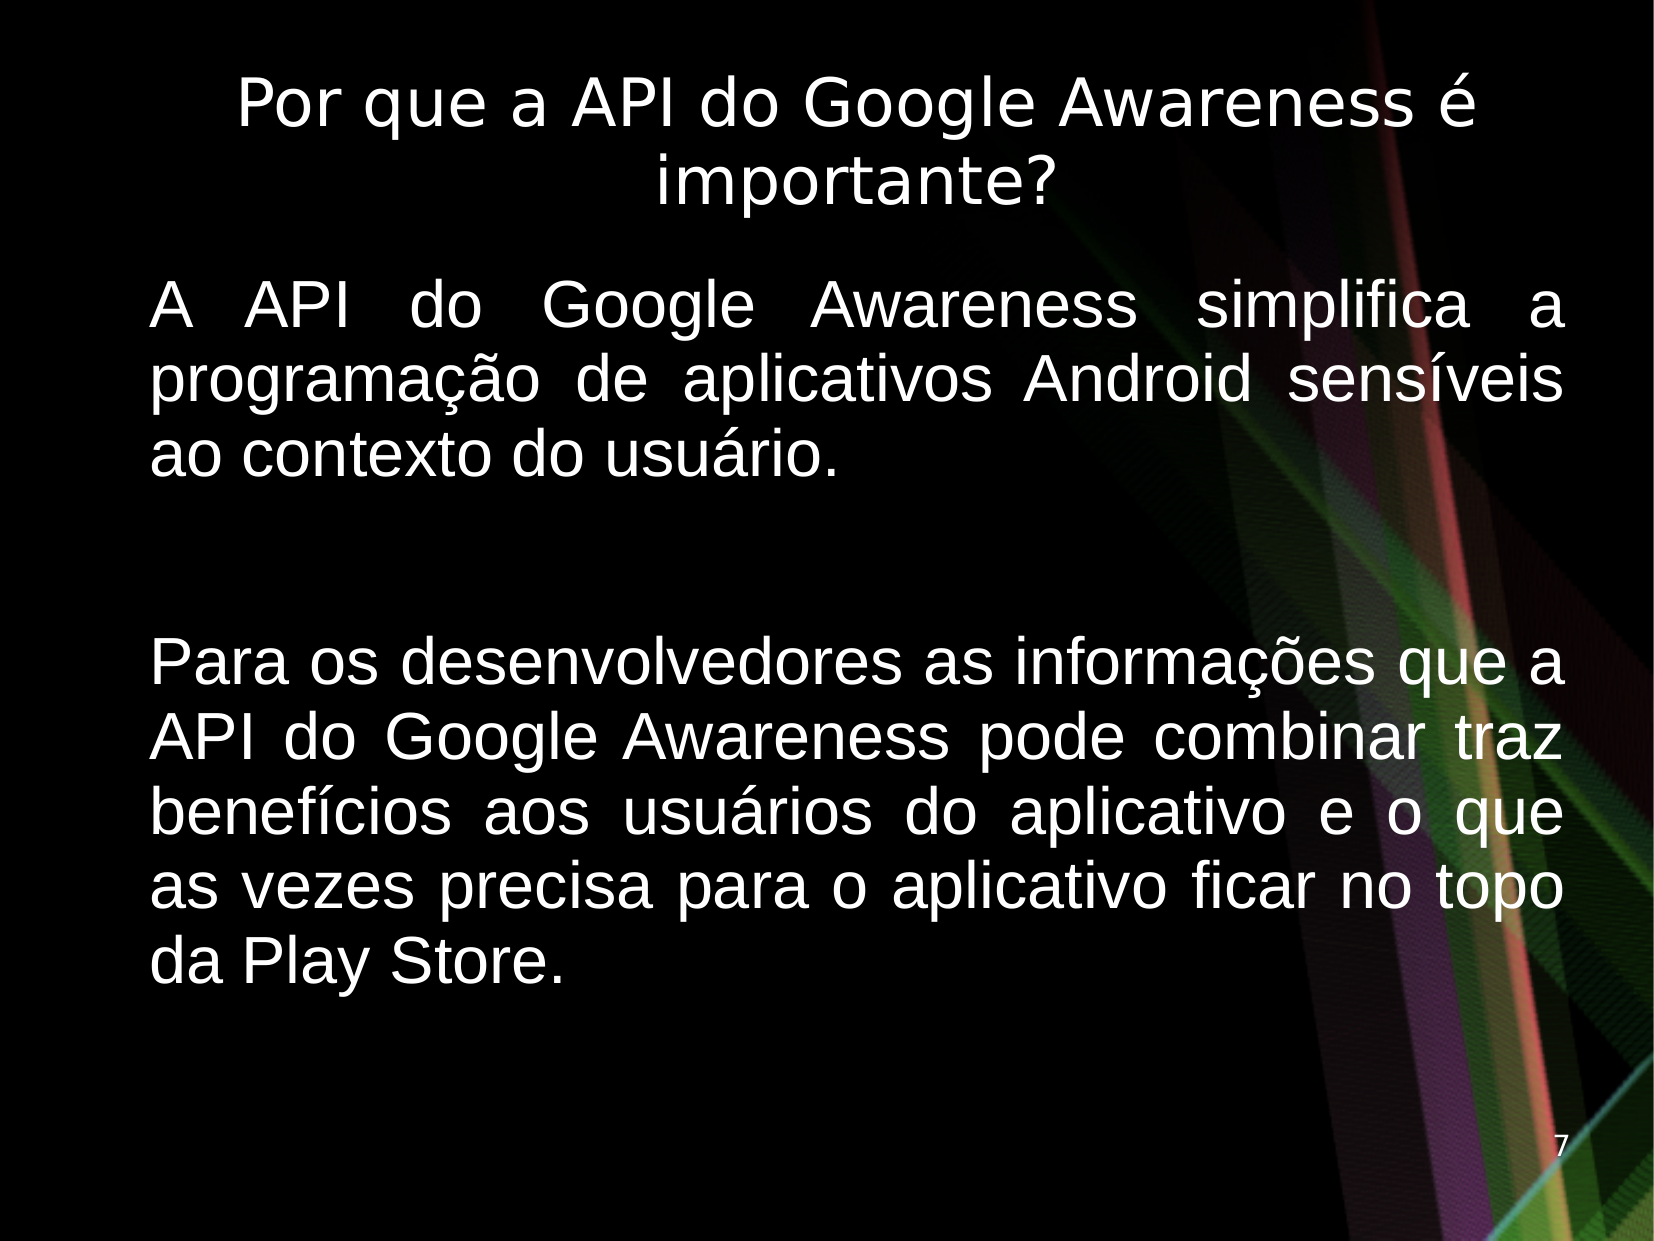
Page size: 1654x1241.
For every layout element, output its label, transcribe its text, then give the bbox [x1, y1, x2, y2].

title Por que a API do Google Awareness é importante? [78, 0, 1638, 296]
picture [0, 0, 1654, 1241]
list A API do Google Awareness simplifica a programação de aplicativos Android sensíveis ao contexto do usuário. Para os desenvolvedores as informações que a API do Google Awareness pode combinar traz benefícios aos usuários do aplicativo e o que as vezes precisa para o aplicativo ficar no topo da Play Store. [78, 266, 1567, 1075]
